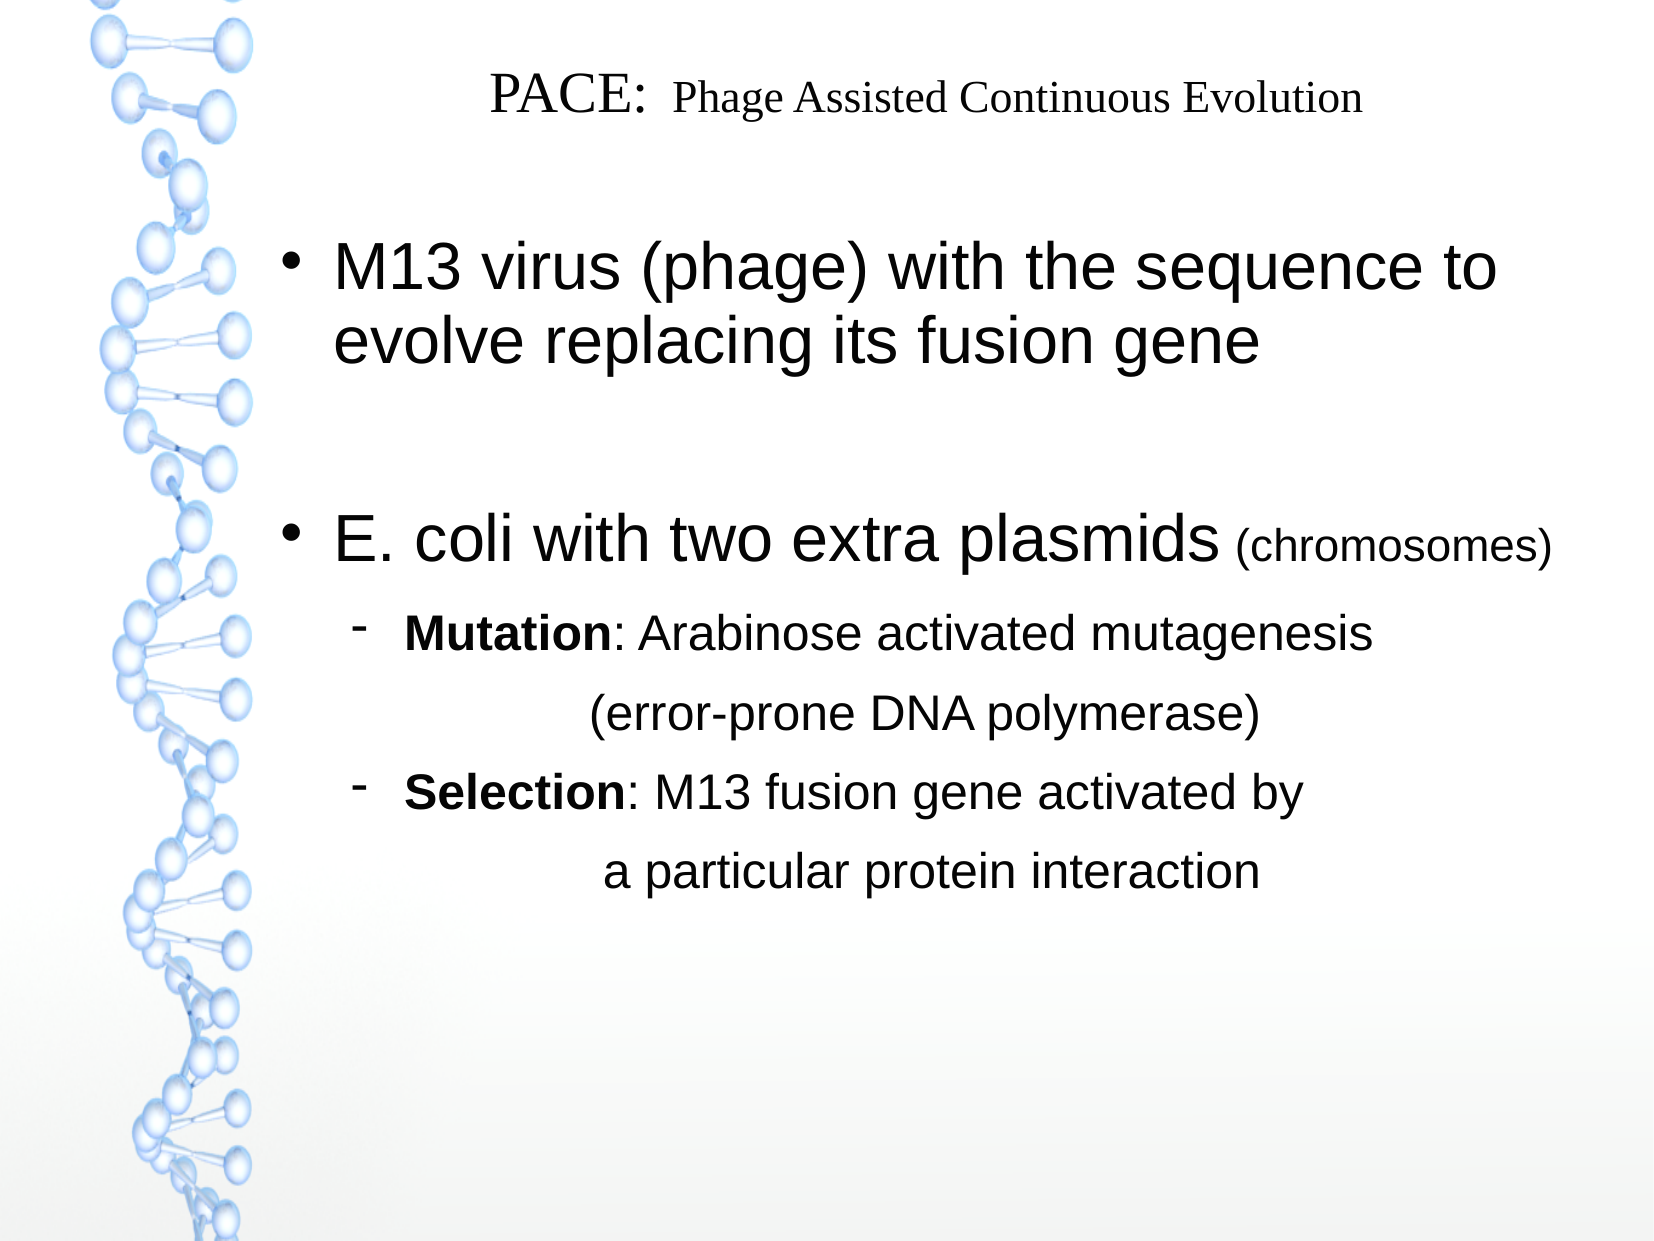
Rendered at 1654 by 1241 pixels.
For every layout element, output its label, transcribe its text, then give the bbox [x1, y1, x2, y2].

title PACE: Phage Assisted Continuous Evolution [262, 10, 1592, 151]
list M13 virus (phage) with the sequence to evolve replacing its fusion gene E. coli with two extra plasmids (chromosomes) Mutation: Arabinose activated mutagenesis (error-prone DNA polymerase) Selection: M13 fusion gene activated by a particular protein interaction [262, 224, 1613, 1163]
picture [0, 0, 1654, 1241]
